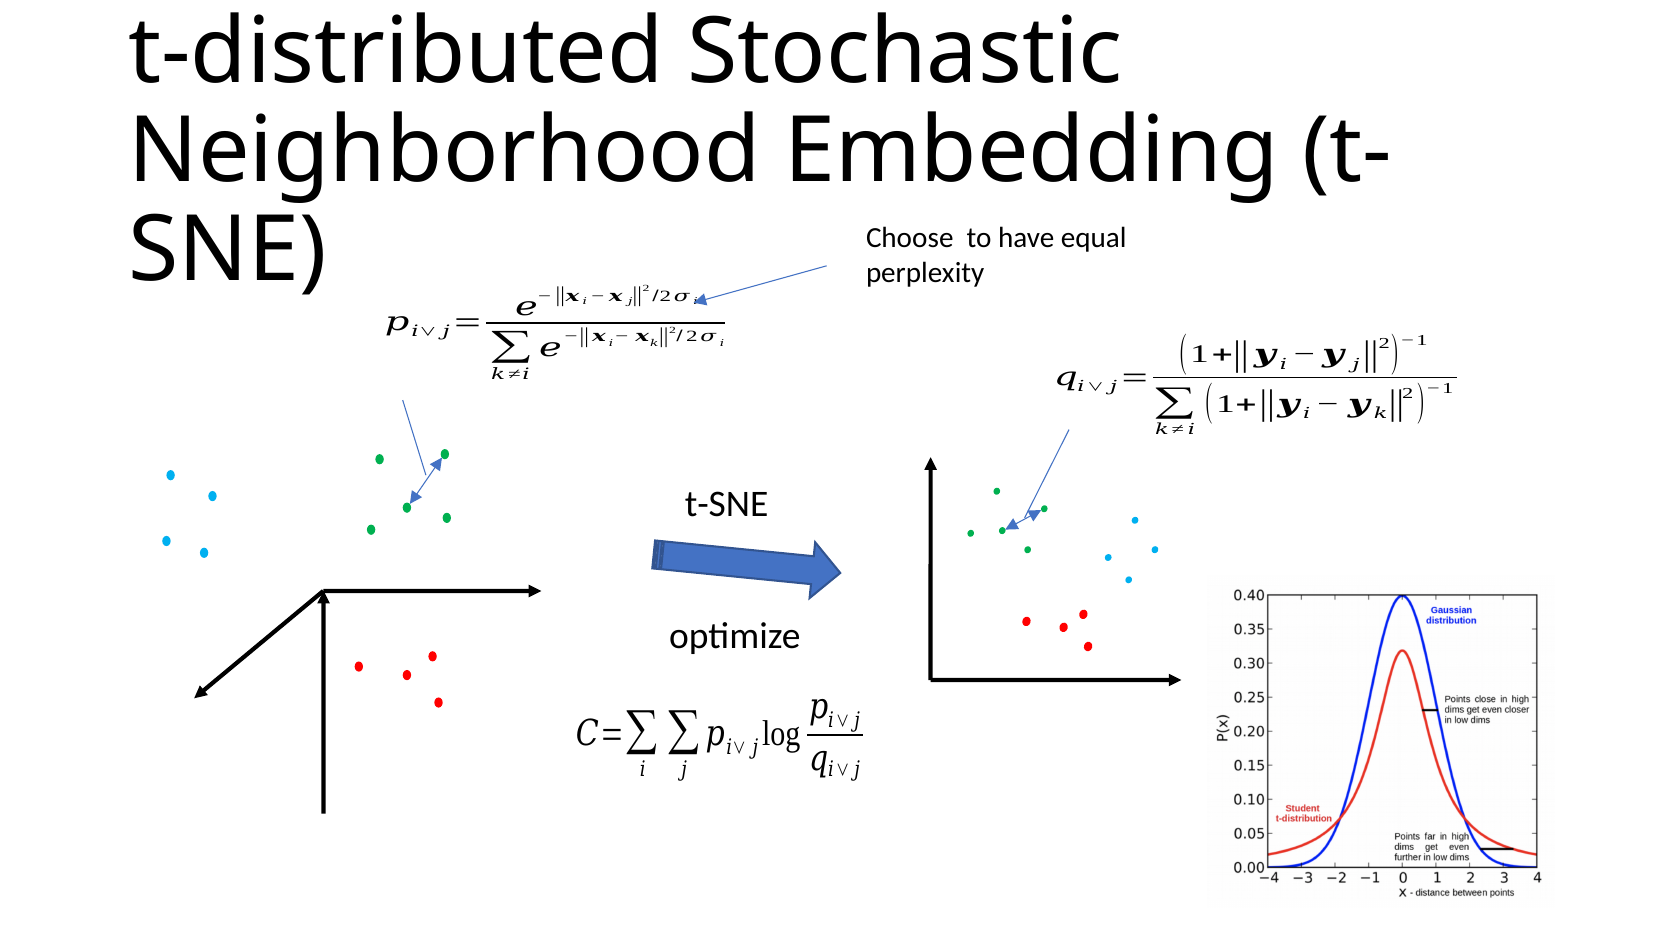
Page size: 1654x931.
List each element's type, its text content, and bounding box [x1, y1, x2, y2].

text_box [1022, 616, 1031, 626]
text_box optimize [654, 603, 816, 664]
text_box [434, 697, 443, 708]
text_box [162, 535, 171, 547]
text_box [402, 669, 412, 681]
text_box [375, 454, 384, 465]
text_box [1151, 546, 1159, 554]
text_box [1125, 576, 1132, 584]
text_box [967, 529, 974, 537]
text_box [402, 502, 412, 513]
text_box [1041, 505, 1048, 513]
text_box [428, 651, 437, 662]
text_box [993, 487, 1001, 495]
text_box [1059, 622, 1068, 632]
title t-distributed Stochastic Neighborhood Embedding (t-SNE) [113, 62, 1540, 243]
text_box Choose to have equal perplexity [851, 211, 1149, 297]
text_box [652, 540, 841, 599]
chart [1044, 331, 1467, 439]
text_box [1083, 641, 1093, 652]
text_box [199, 547, 209, 558]
chart [568, 686, 871, 783]
text_box t-SNE [670, 471, 784, 532]
picture [1207, 575, 1555, 908]
text_box [354, 661, 364, 672]
text_box [1079, 609, 1088, 619]
text_box [442, 512, 452, 523]
text_box [1024, 546, 1031, 554]
text_box [1131, 516, 1139, 524]
chart [375, 283, 737, 384]
text_box [1104, 554, 1112, 561]
text_box [998, 527, 1006, 535]
text_box [166, 470, 175, 481]
text_box [208, 490, 217, 502]
text_box [440, 449, 450, 460]
text_box [366, 524, 376, 535]
